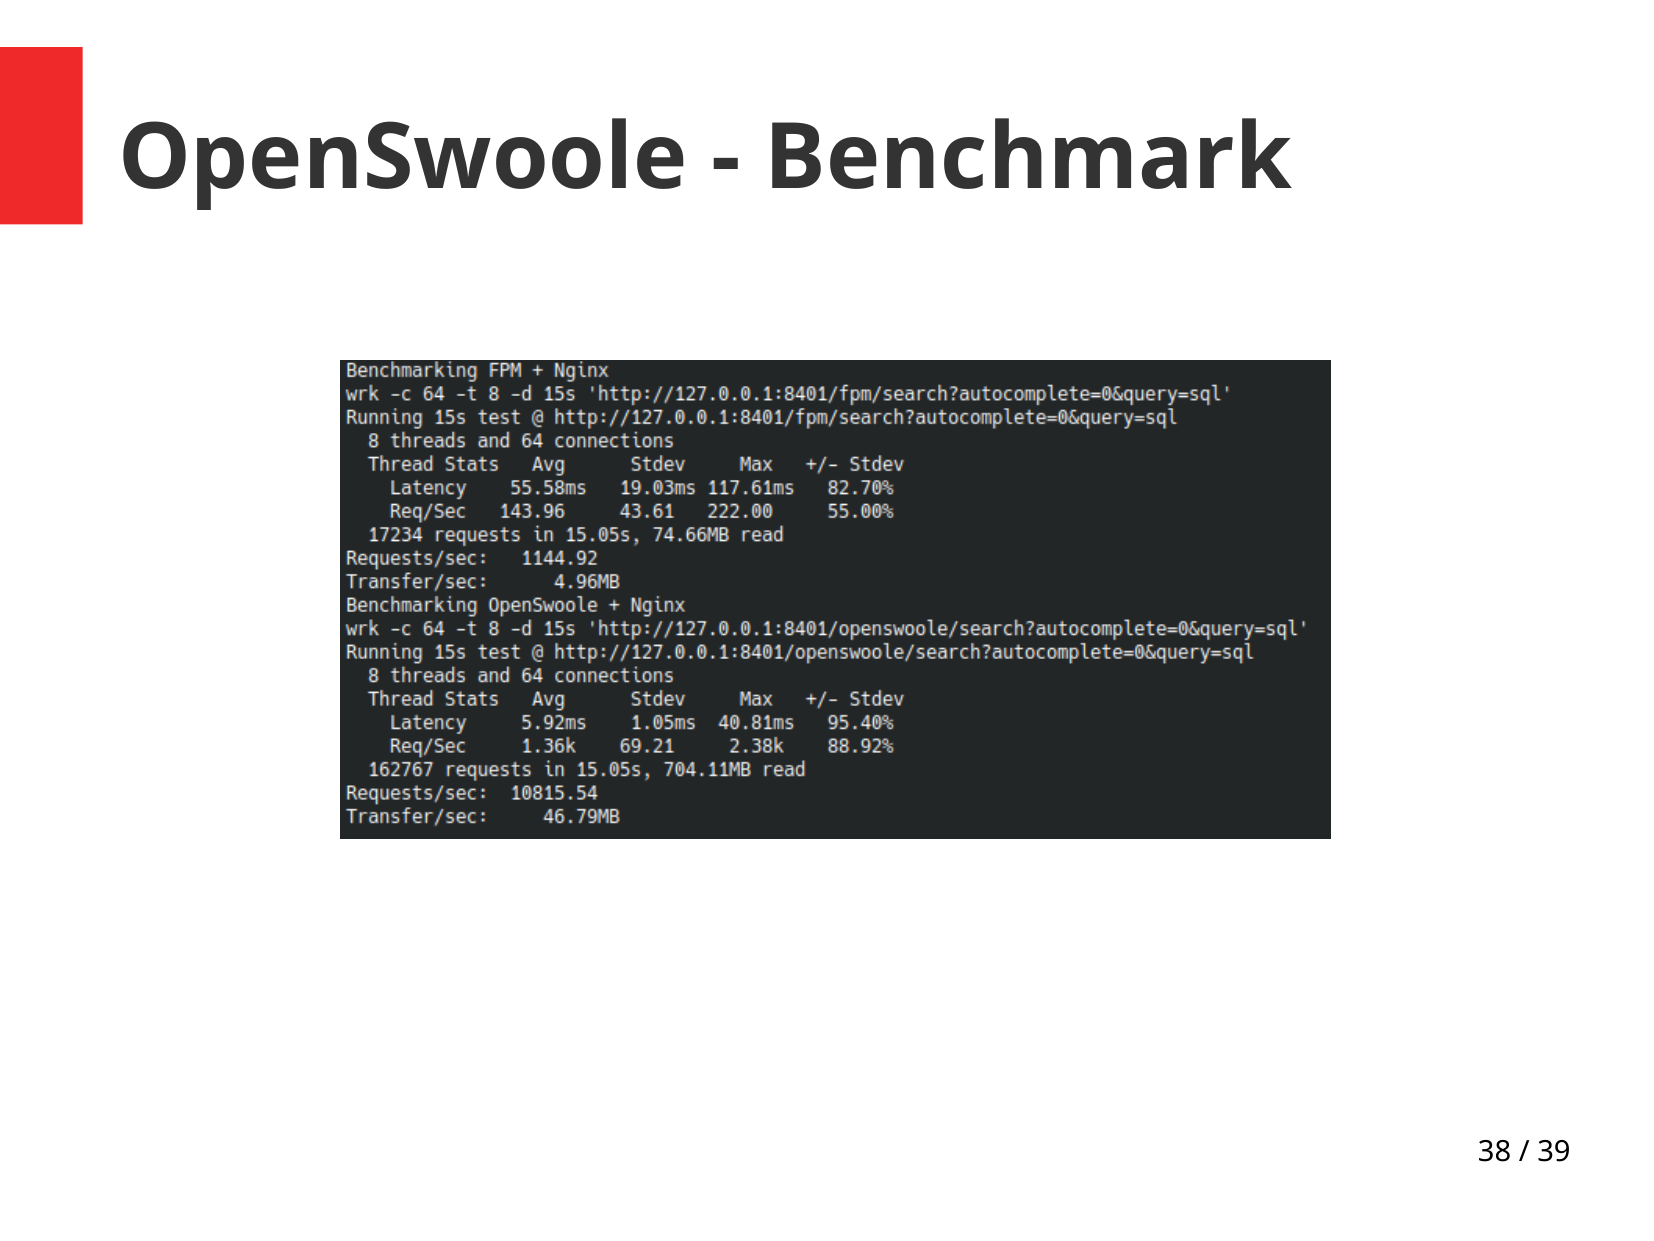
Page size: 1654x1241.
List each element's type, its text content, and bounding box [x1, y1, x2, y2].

title OpenSwoole - Benchmark [118, 49, 1571, 257]
picture [340, 360, 1331, 839]
